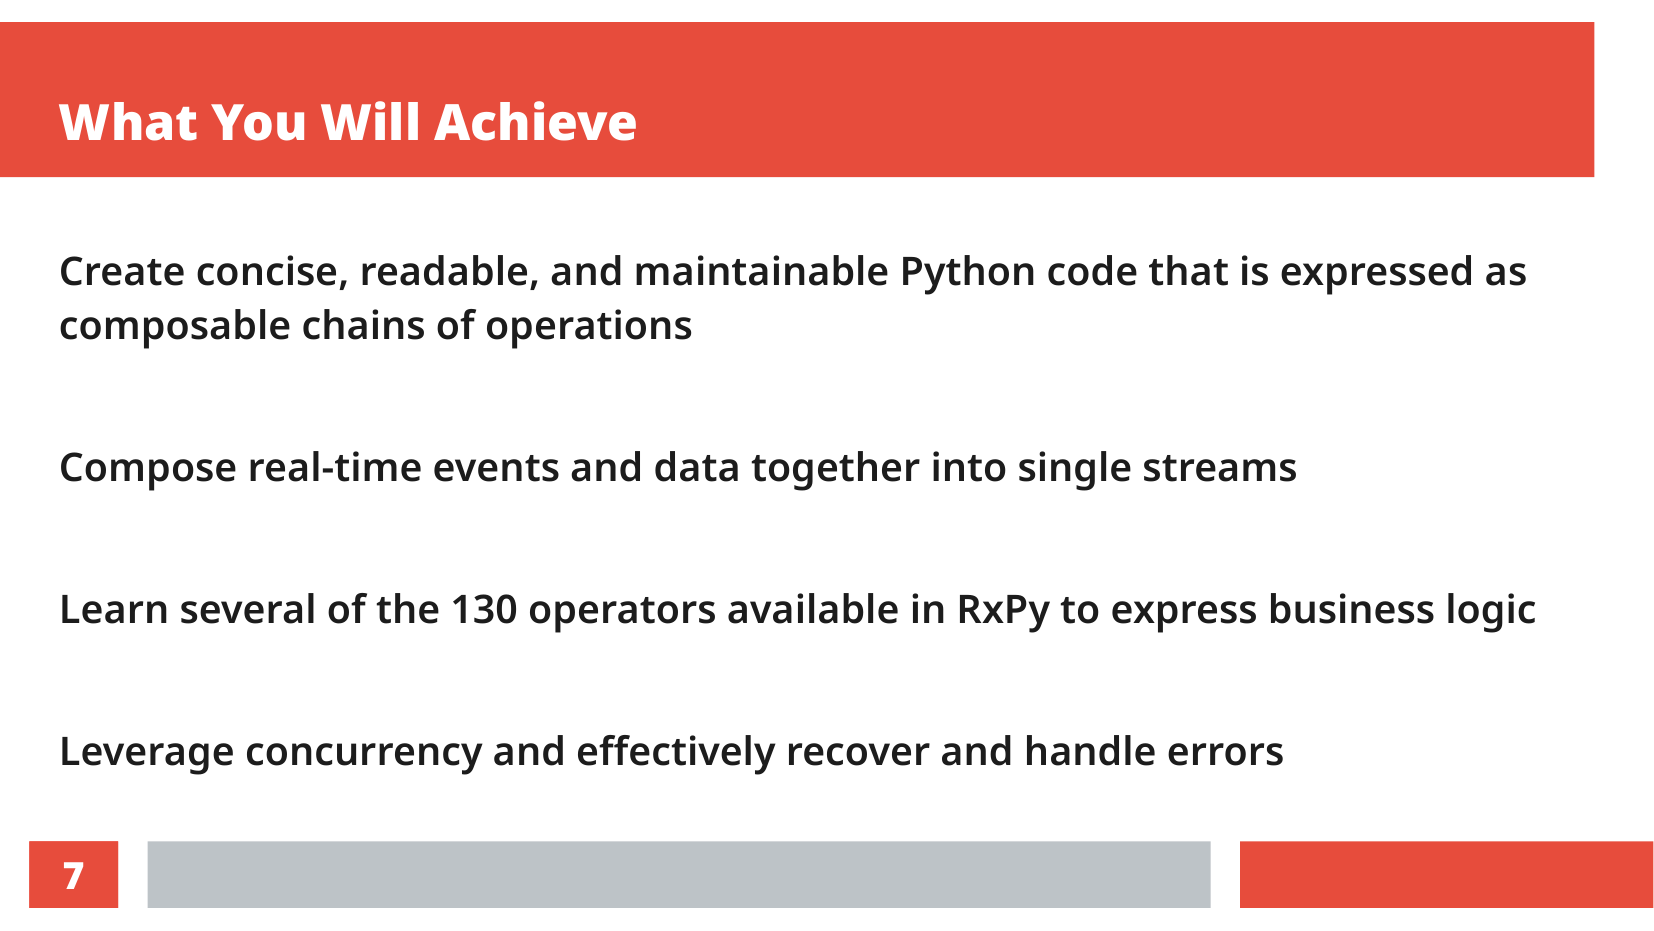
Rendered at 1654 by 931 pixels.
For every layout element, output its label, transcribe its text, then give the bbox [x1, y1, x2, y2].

list Create concise, readable, and maintainable Python code that is expressed as composable chains of operations Compose real-time events and data together into single streams Learn several of the 130 operators available in RxPy to express business logic Leverage concurrency and effectively recover and handle errors [58, 243, 1565, 820]
title What You Will Achieve [58, 44, 1595, 155]
